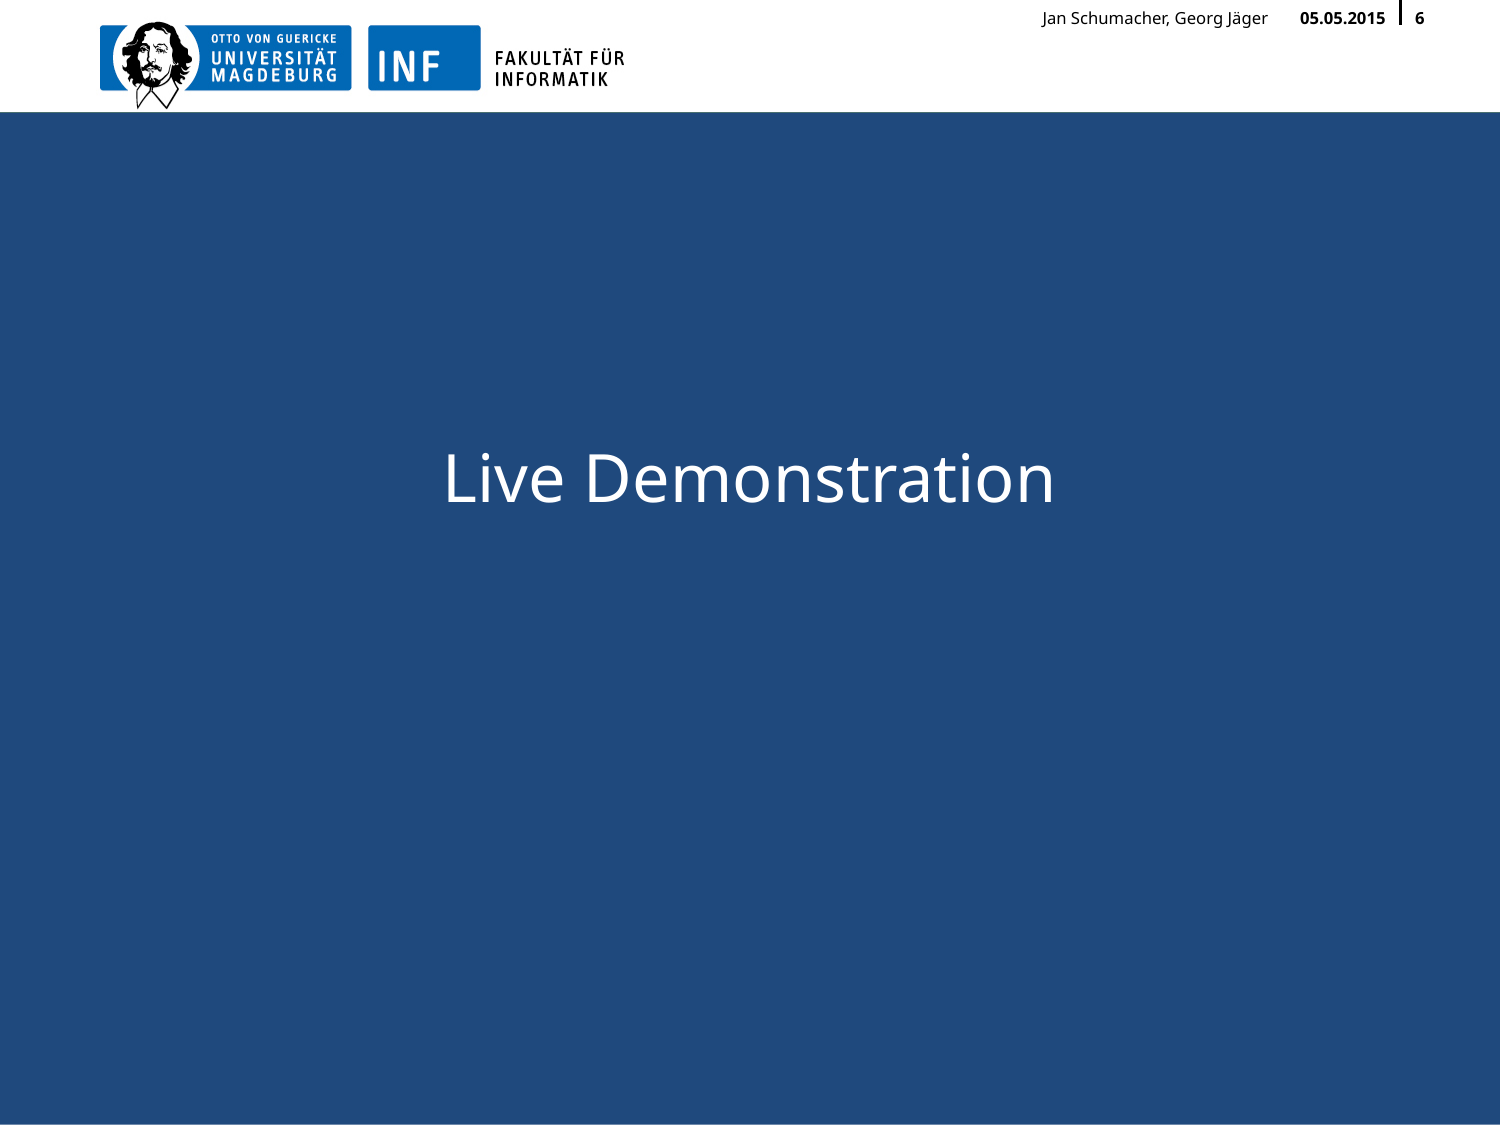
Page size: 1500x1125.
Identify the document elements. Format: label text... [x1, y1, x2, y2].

picture [0, 0, 1500, 112]
text_box Live Demonstration [75, 381, 1425, 570]
